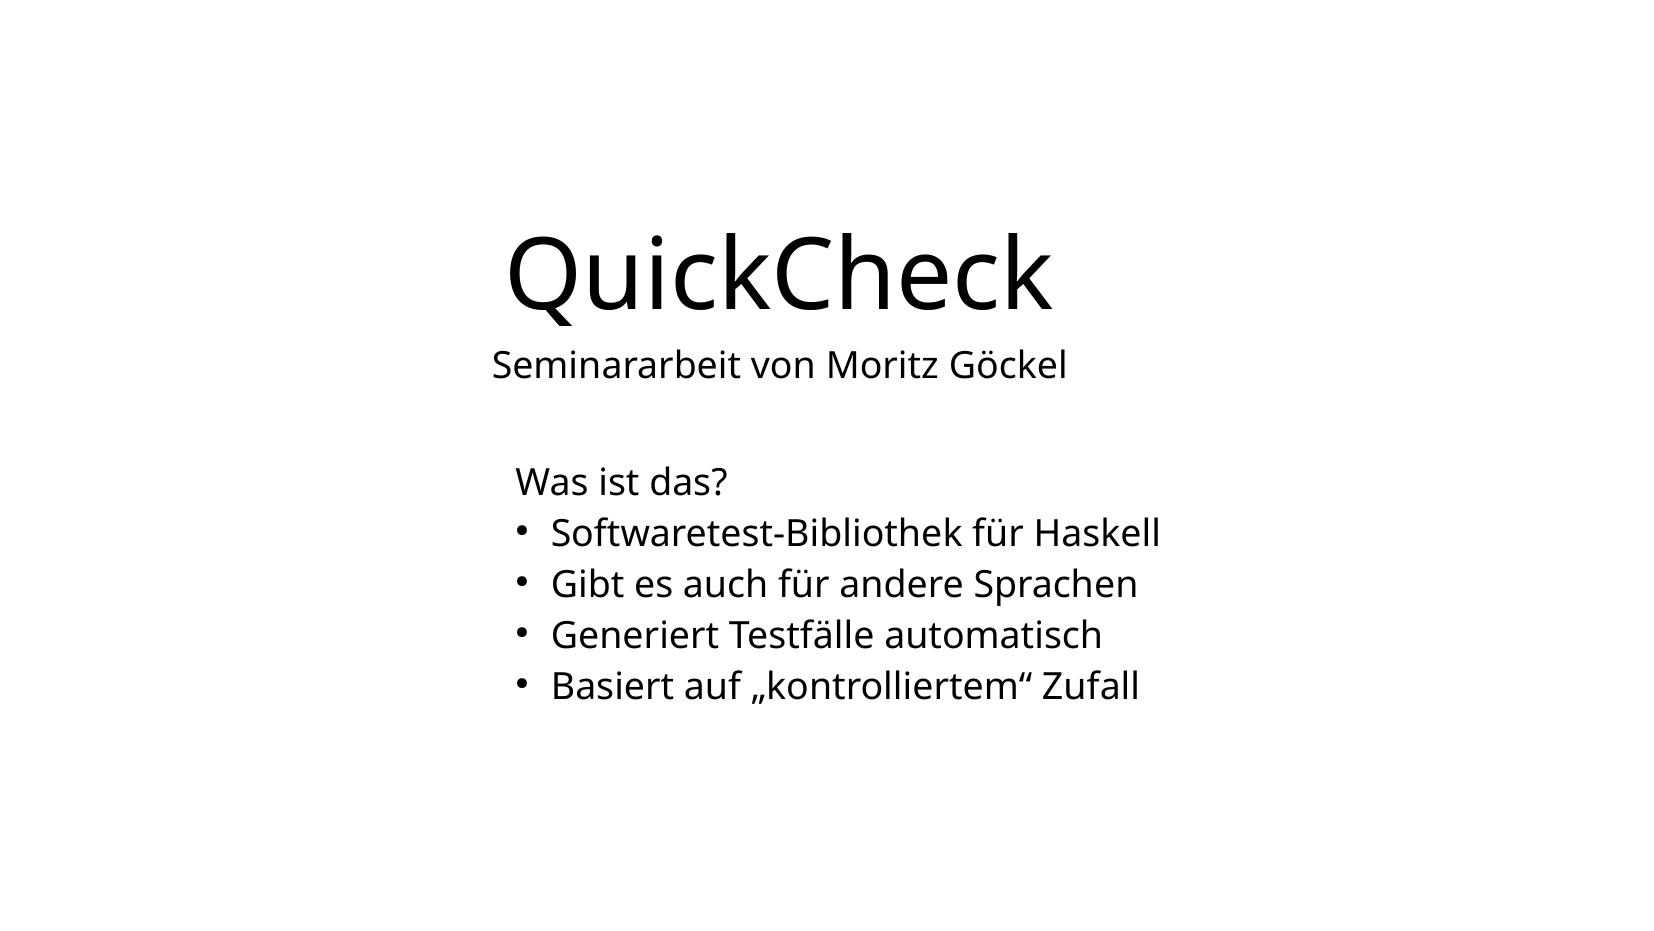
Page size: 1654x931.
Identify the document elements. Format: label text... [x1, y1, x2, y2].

text_box QuickCheck Seminararbeit von Moritz Göckel [477, 194, 1127, 397]
text_box Was ist das? Softwaretest-Bibliothek für Haskell Gibt es auch für andere Sprachen Generiert Testfälle automatisch Basiert auf „kontrolliertem“ Zufall [500, 448, 1258, 923]
